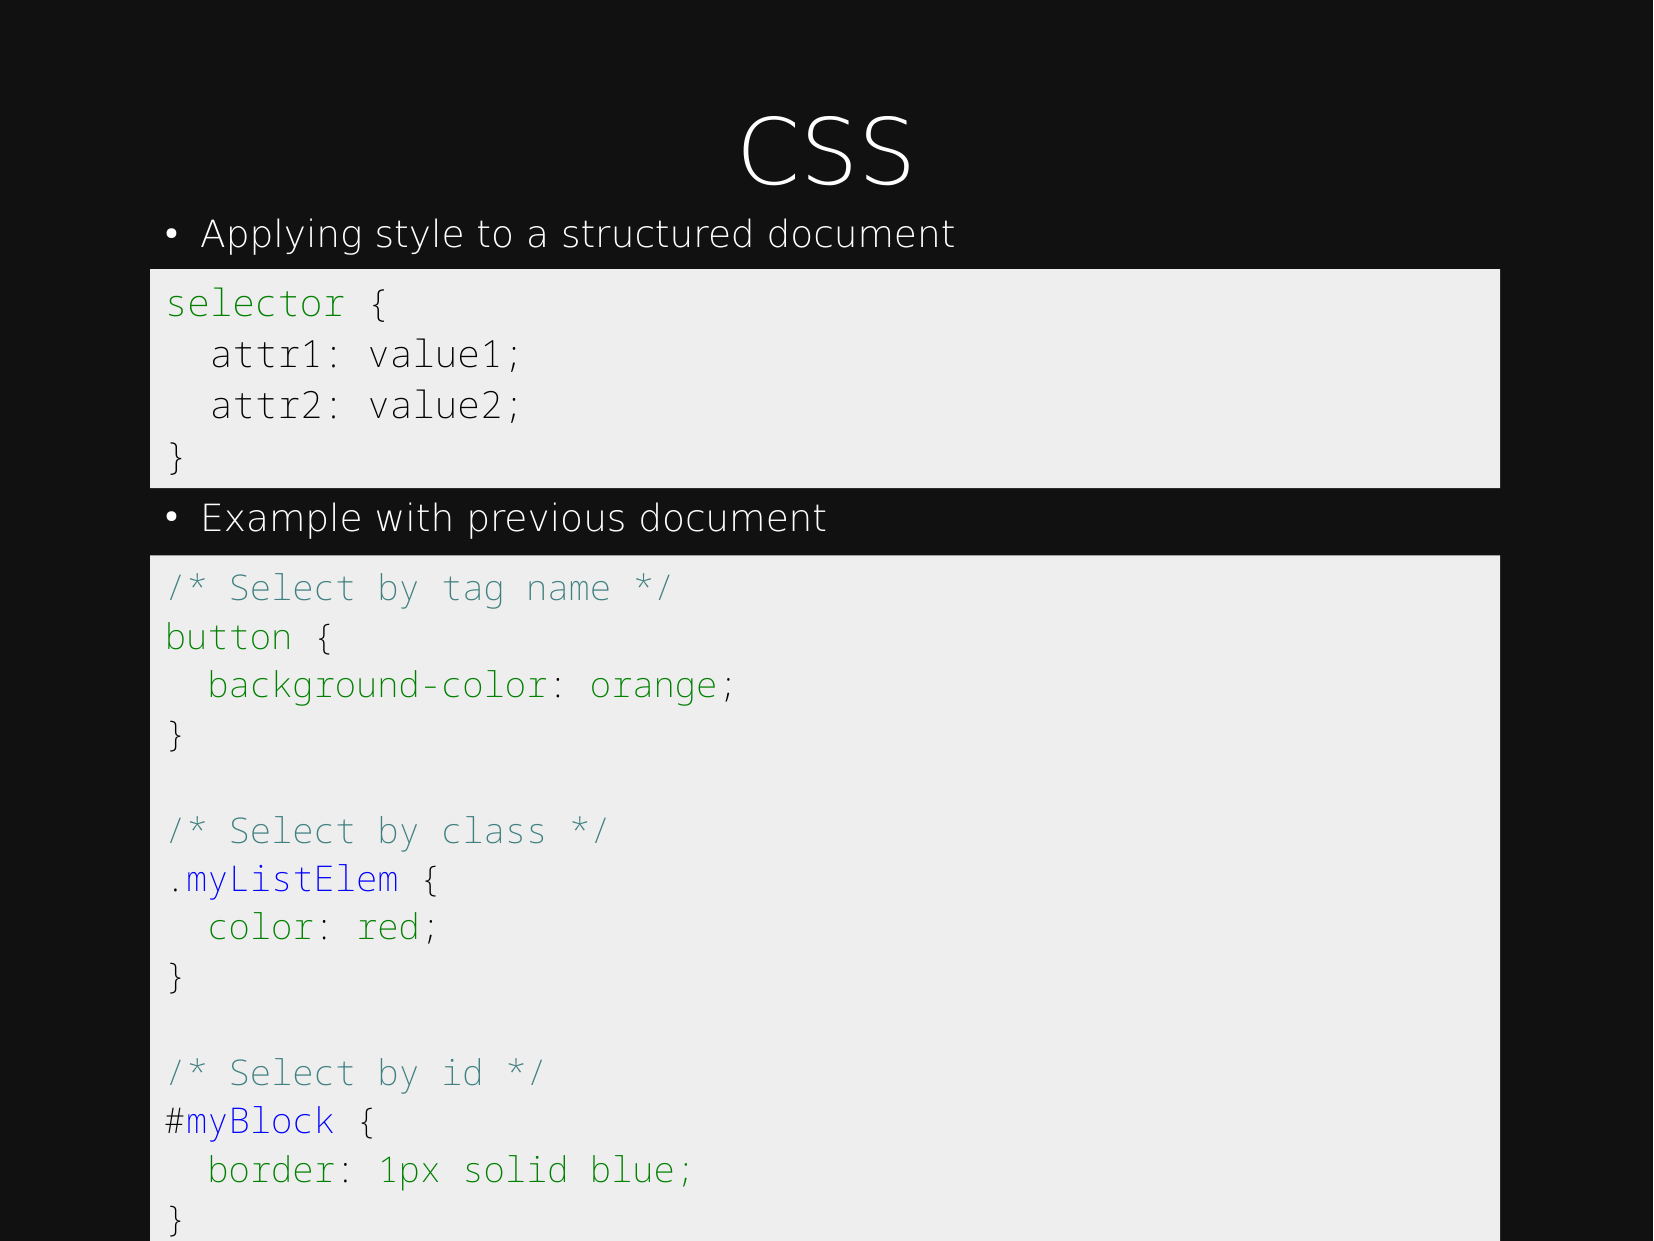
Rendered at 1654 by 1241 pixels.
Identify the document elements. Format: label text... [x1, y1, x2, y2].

title CSS [82, 49, 1571, 257]
text_box selector { attr1: value1; attr2: value2; } [150, 269, 1501, 459]
text_box /* Select by tag name */ button { background-color: orange; } /* Select by class */ .myListElem { color: red; } /* Select by id */ #myBlock { border: 1px solid blue; } [150, 564, 1501, 1149]
text_box Applying style to a structured document [150, 205, 1501, 269]
text_box Example with previous document [150, 488, 1501, 564]
